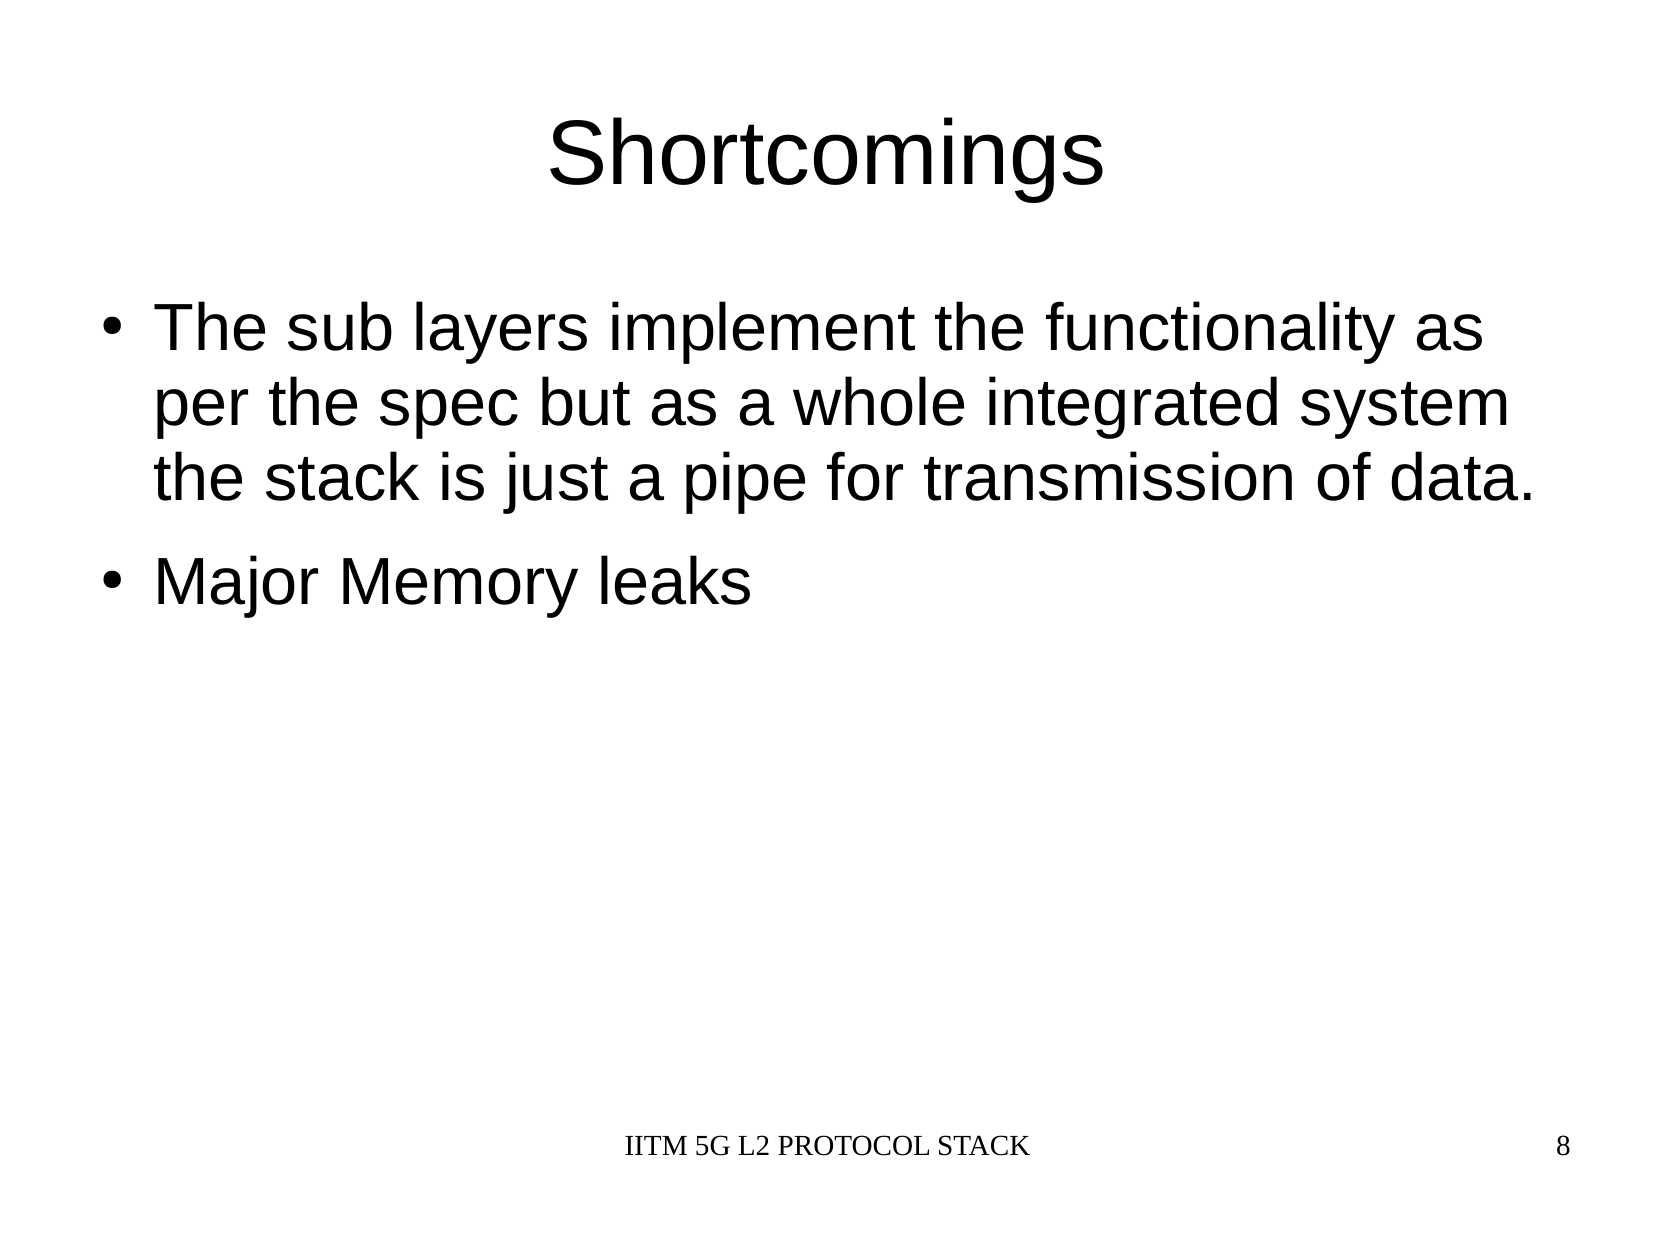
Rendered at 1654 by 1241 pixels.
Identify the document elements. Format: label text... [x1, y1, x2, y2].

list The sub layers implement the functionality as per the spec but as a whole integrated system the stack is just a pipe for transmission of data. Major Memory leaks [82, 290, 1571, 1010]
title Shortcomings [82, 49, 1571, 257]
